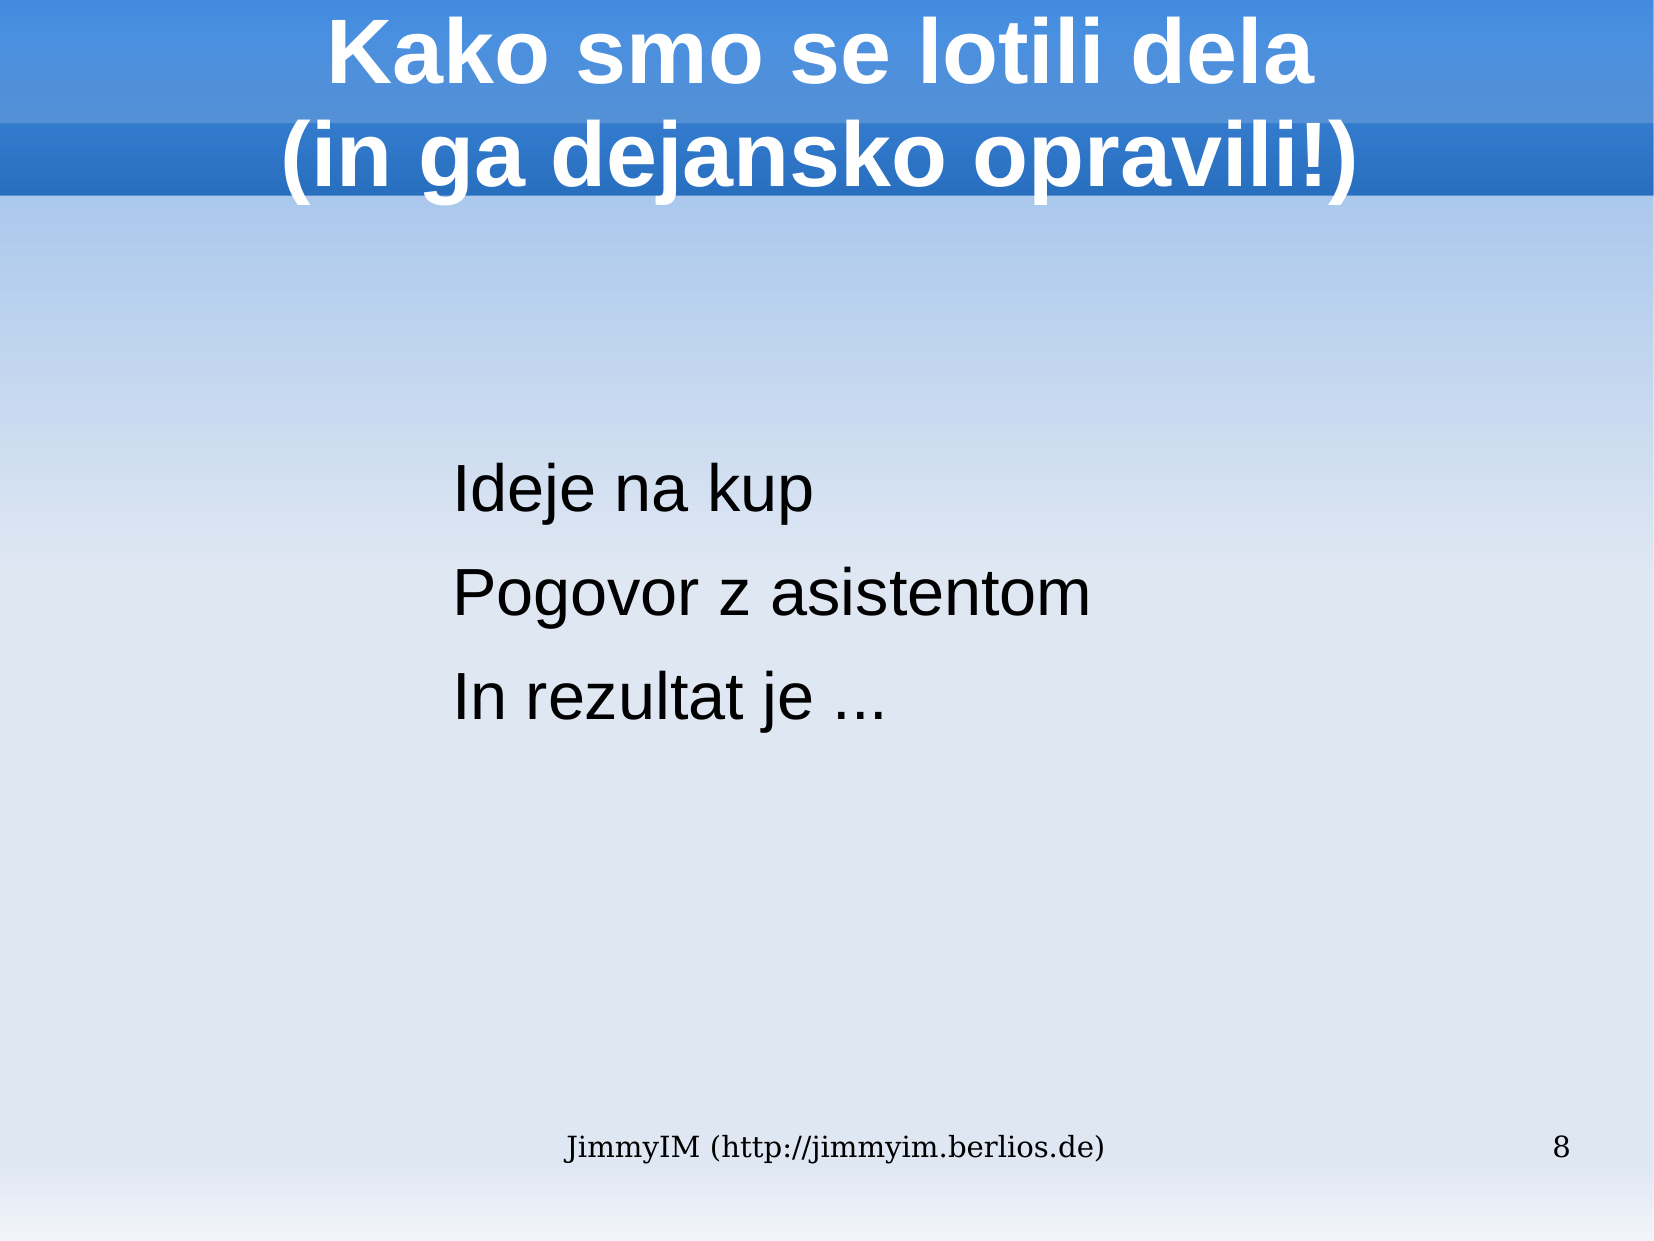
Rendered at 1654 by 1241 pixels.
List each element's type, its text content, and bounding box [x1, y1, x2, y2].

title Kako smo se lotili dela (in ga dejansko opravili!) [76, 0, 1565, 208]
picture [0, 0, 1654, 1241]
list Ideje na kup Pogovor z asistentom In rezultat je ... [434, 450, 1179, 836]
